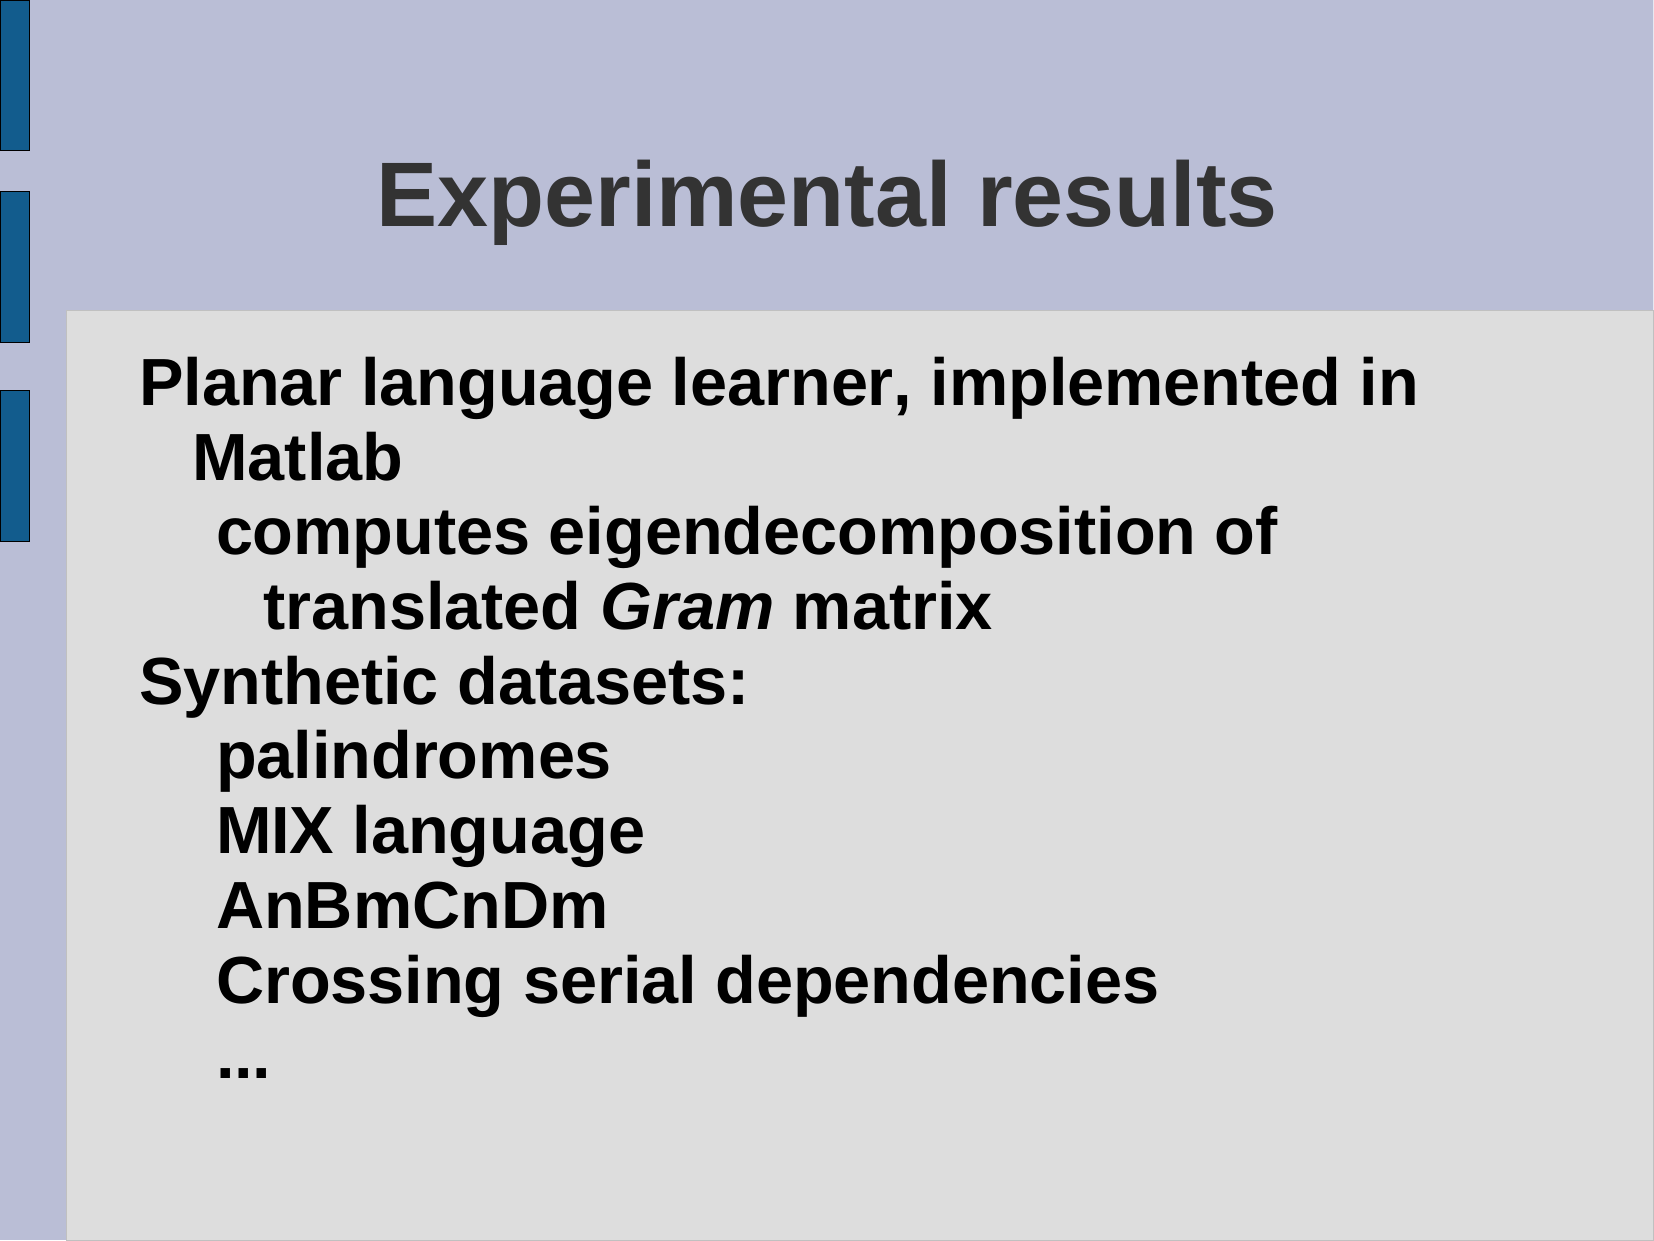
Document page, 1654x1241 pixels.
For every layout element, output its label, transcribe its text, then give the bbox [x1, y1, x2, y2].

title Experimental results [121, 91, 1534, 299]
list Planar language learner, implemented in Matlab computes eigendecomposition of translated Gram matrix Synthetic datasets: palindromes MIX language AnBmCnDm Crossing serial dependencies ... [121, 344, 1534, 1127]
